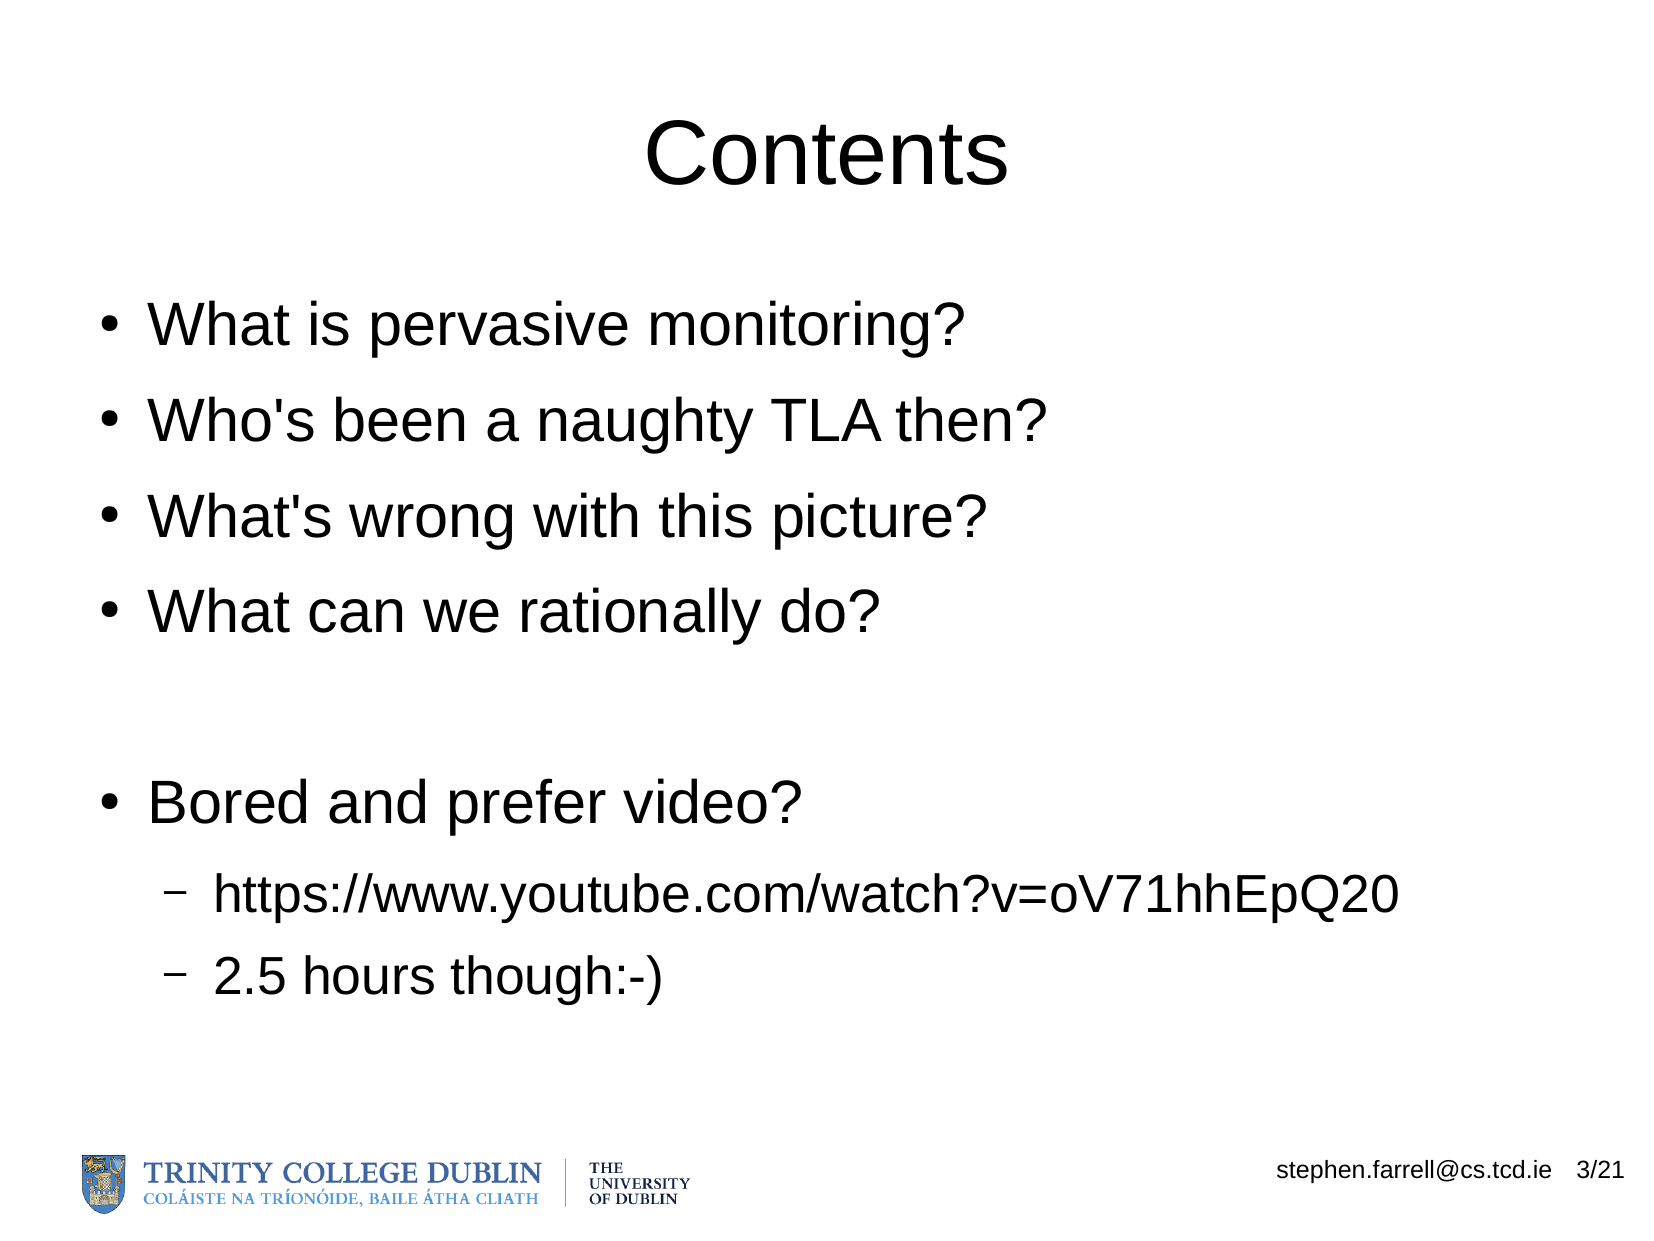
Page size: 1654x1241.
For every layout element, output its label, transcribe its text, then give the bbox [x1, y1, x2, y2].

picture [82, 1155, 694, 1214]
title Contents [82, 49, 1571, 257]
list What is pervasive monitoring? Who's been a naughty TLA then? What's wrong with this picture? What can we rationally do? Bored and prefer video? https://www.youtube.com/watch?v=oV71hhEpQ20 2.5 hours though:-) [82, 290, 1571, 1010]
